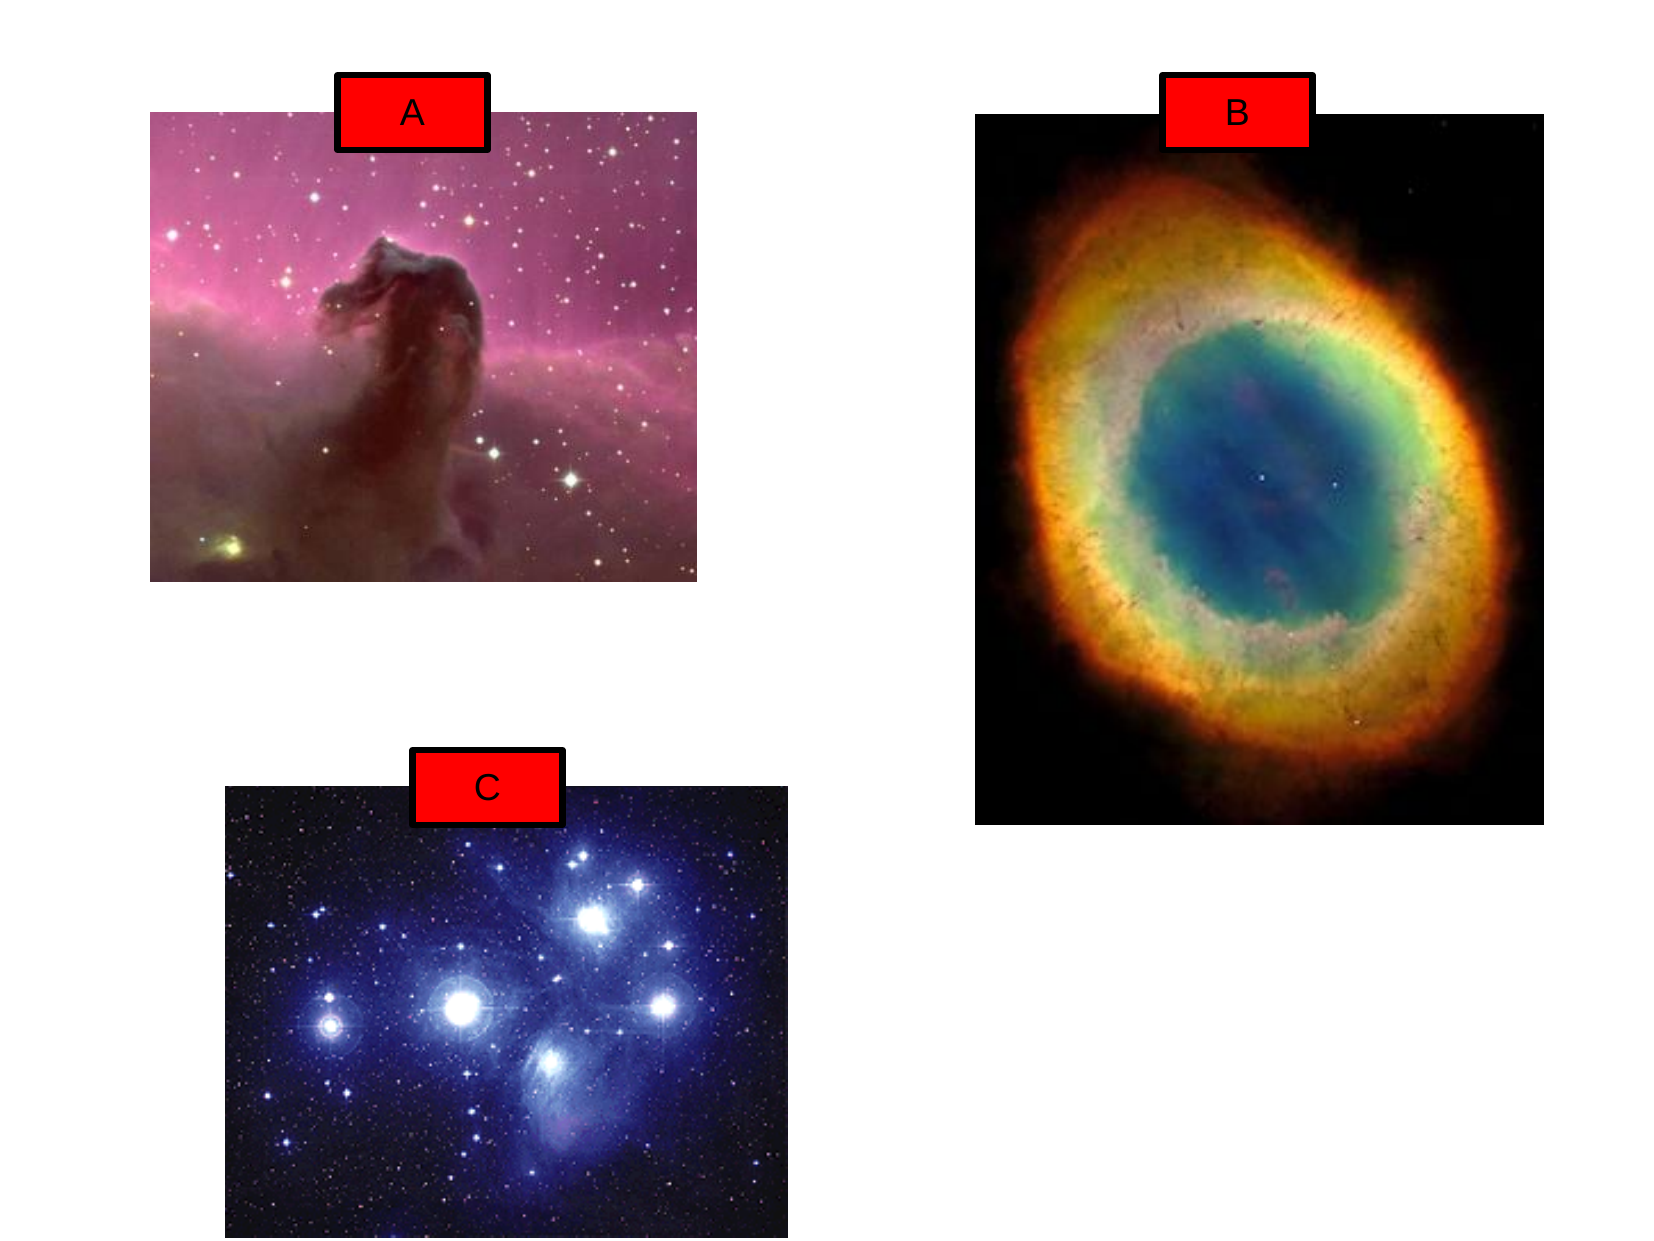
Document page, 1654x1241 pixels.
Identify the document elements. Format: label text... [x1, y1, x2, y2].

picture [150, 112, 697, 582]
text_box B [1162, 75, 1313, 151]
text_box C [412, 750, 563, 826]
picture [225, 786, 788, 1238]
picture [975, 114, 1544, 826]
text_box A [337, 75, 488, 151]
